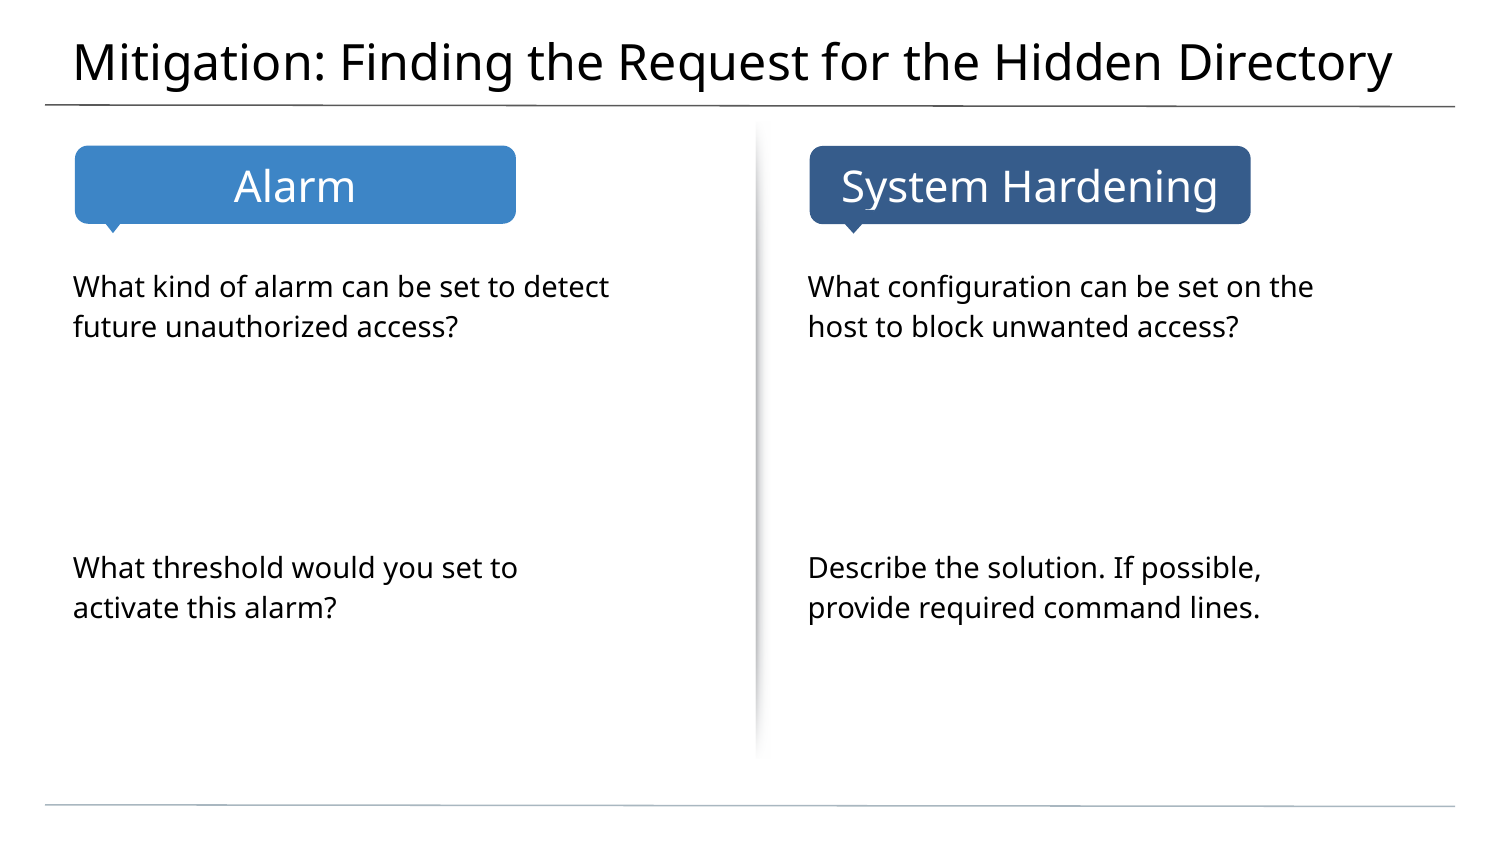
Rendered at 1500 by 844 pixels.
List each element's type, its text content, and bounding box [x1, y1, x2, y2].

picture [703, 107, 839, 782]
title Mitigation: Finding the Request for the Hidden Directory [0, 0, 1500, 88]
subtitle What kind of alarm can be set to detect future unauthorized access? What threshold would you set to activate this alarm? [0, 262, 704, 805]
subtitle What configuration can be set on the host to block unwanted access? Describe the solution. If possible, provide required command lines. [732, 263, 1438, 805]
